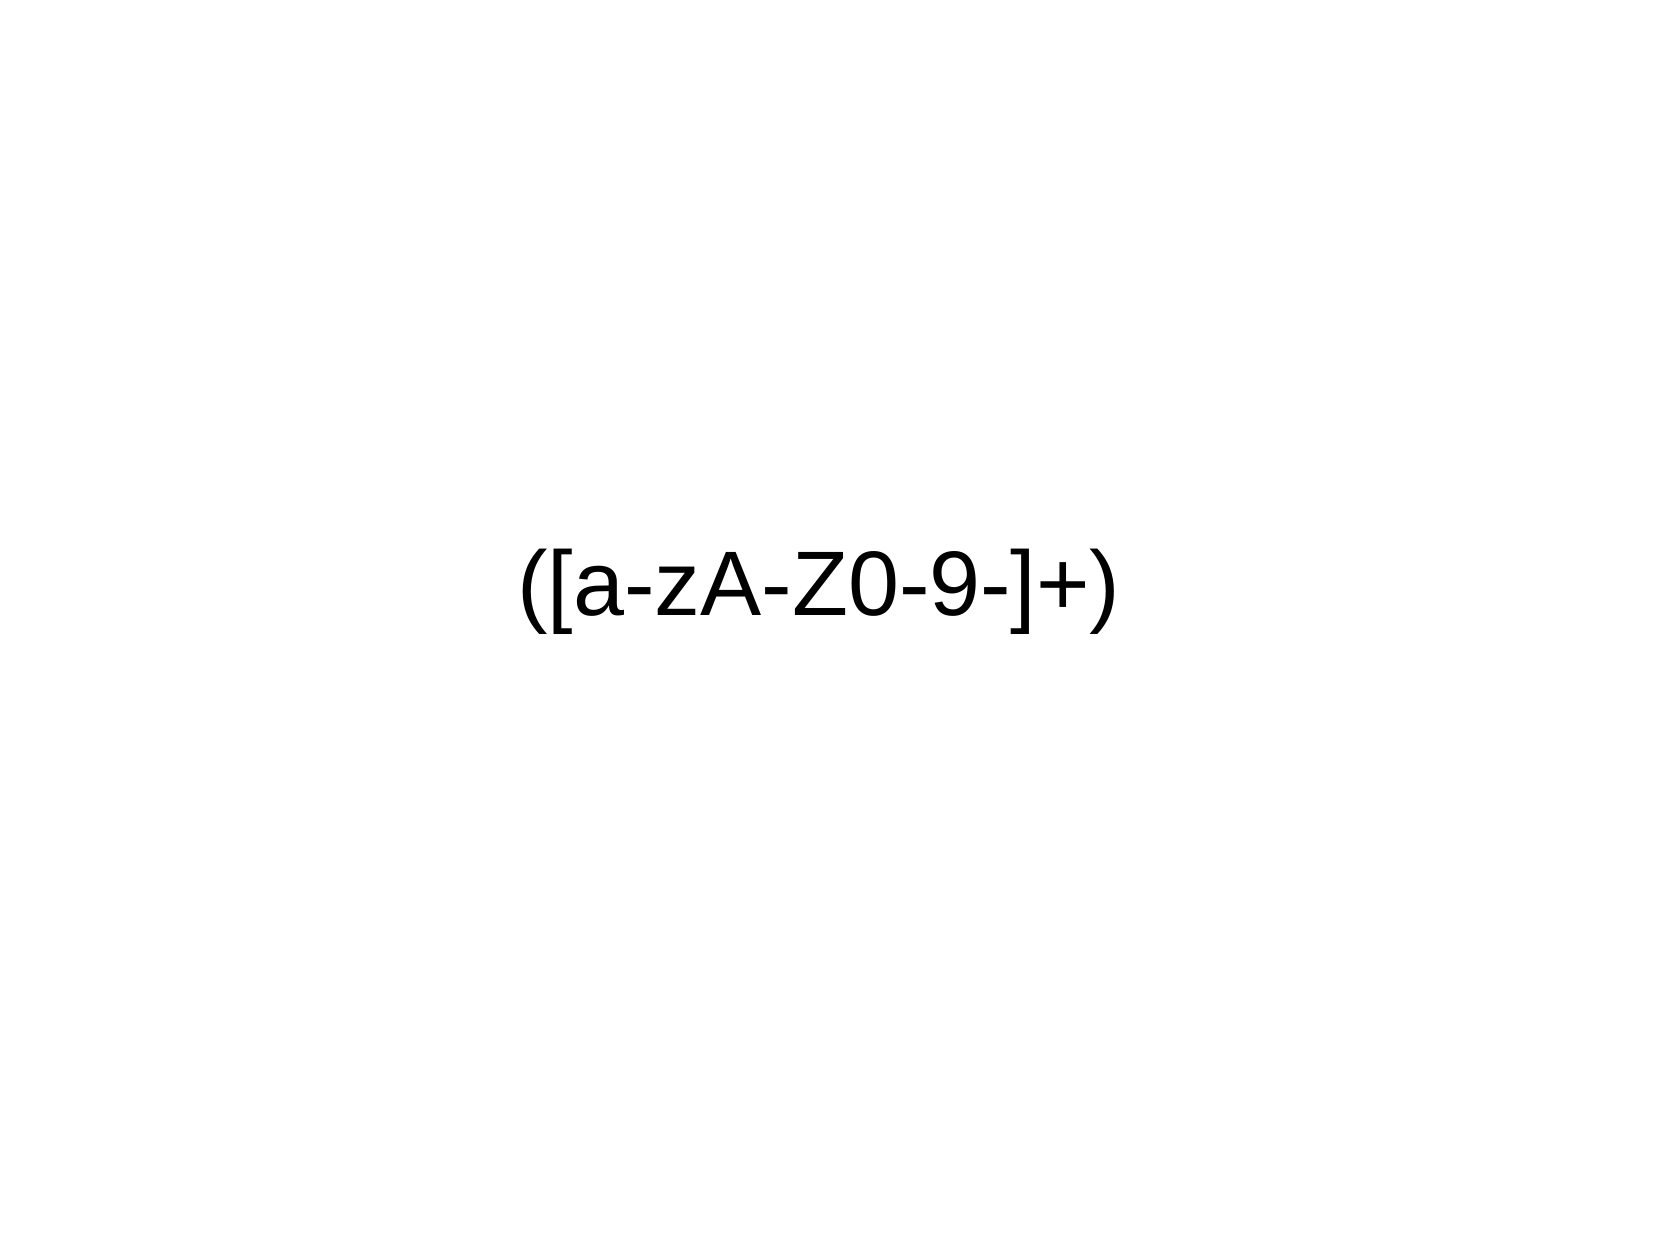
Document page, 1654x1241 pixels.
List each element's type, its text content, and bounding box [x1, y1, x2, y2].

title ([a-zA-Z0-9-]+) [75, 487, 1564, 680]
